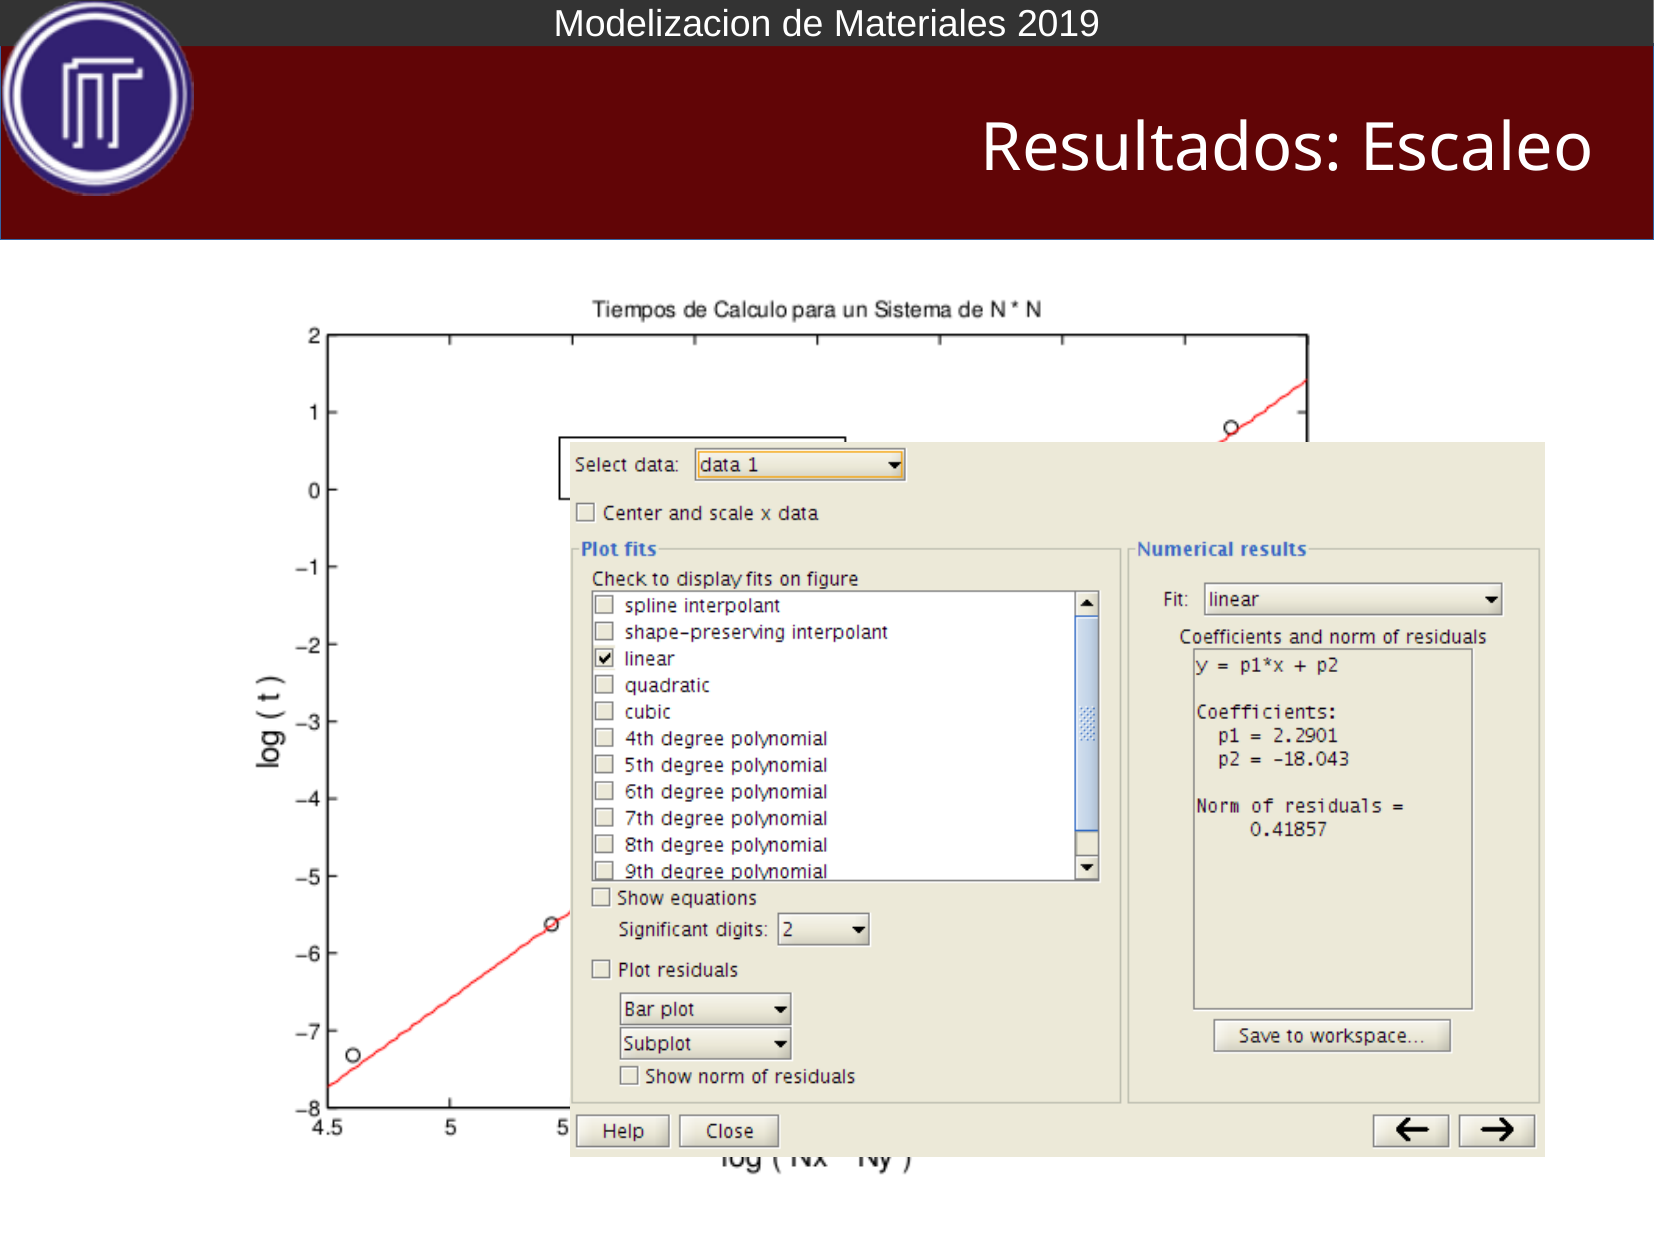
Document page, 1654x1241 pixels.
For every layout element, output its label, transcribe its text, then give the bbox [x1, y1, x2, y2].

picture [234, 267, 1545, 1193]
title Resultados: Escaleo [41, 70, 1654, 218]
picture [0, 0, 194, 196]
